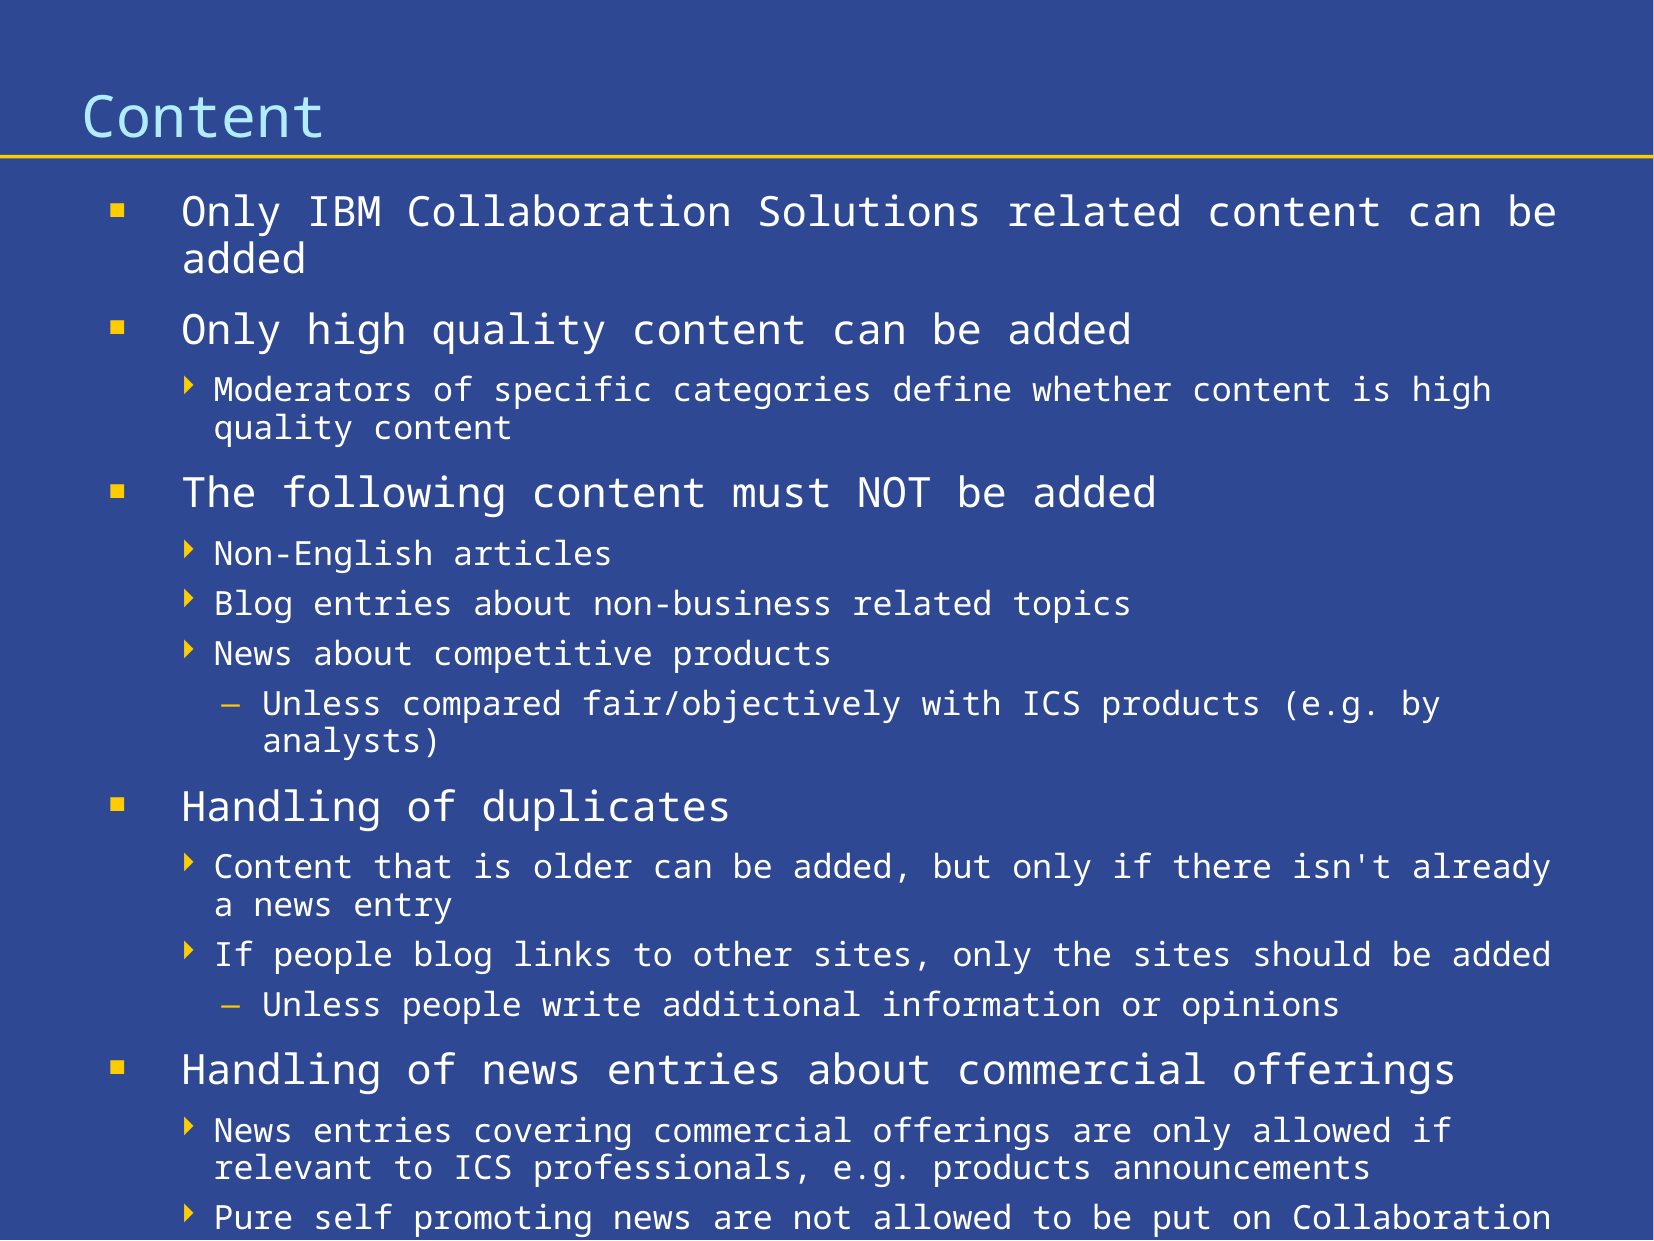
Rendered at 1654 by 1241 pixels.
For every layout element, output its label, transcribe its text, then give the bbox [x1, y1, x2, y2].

list Only IBM Collaboration Solutions related content can be added Only high quality content can be added Moderators of specific categories define whether content is high quality content The following content must NOT be added Non-English articles Blog entries about non-business related topics News about competitive products Unless compared fair/objectively with ICS products (e.g. by analysts) Handling of duplicates Content that is older can be added, but only if there isn't already a news entry If people blog links to other sites, only the sites should be added Unless people write additional information or opinions Handling of news entries about commercial offerings News entries covering commercial offerings are only allowed if relevant to ICS professionals, e.g. products announcements Pure self promoting news are not allowed to be put on Collaboration Today [110, 189, 1570, 1078]
title Content [81, 60, 1573, 151]
